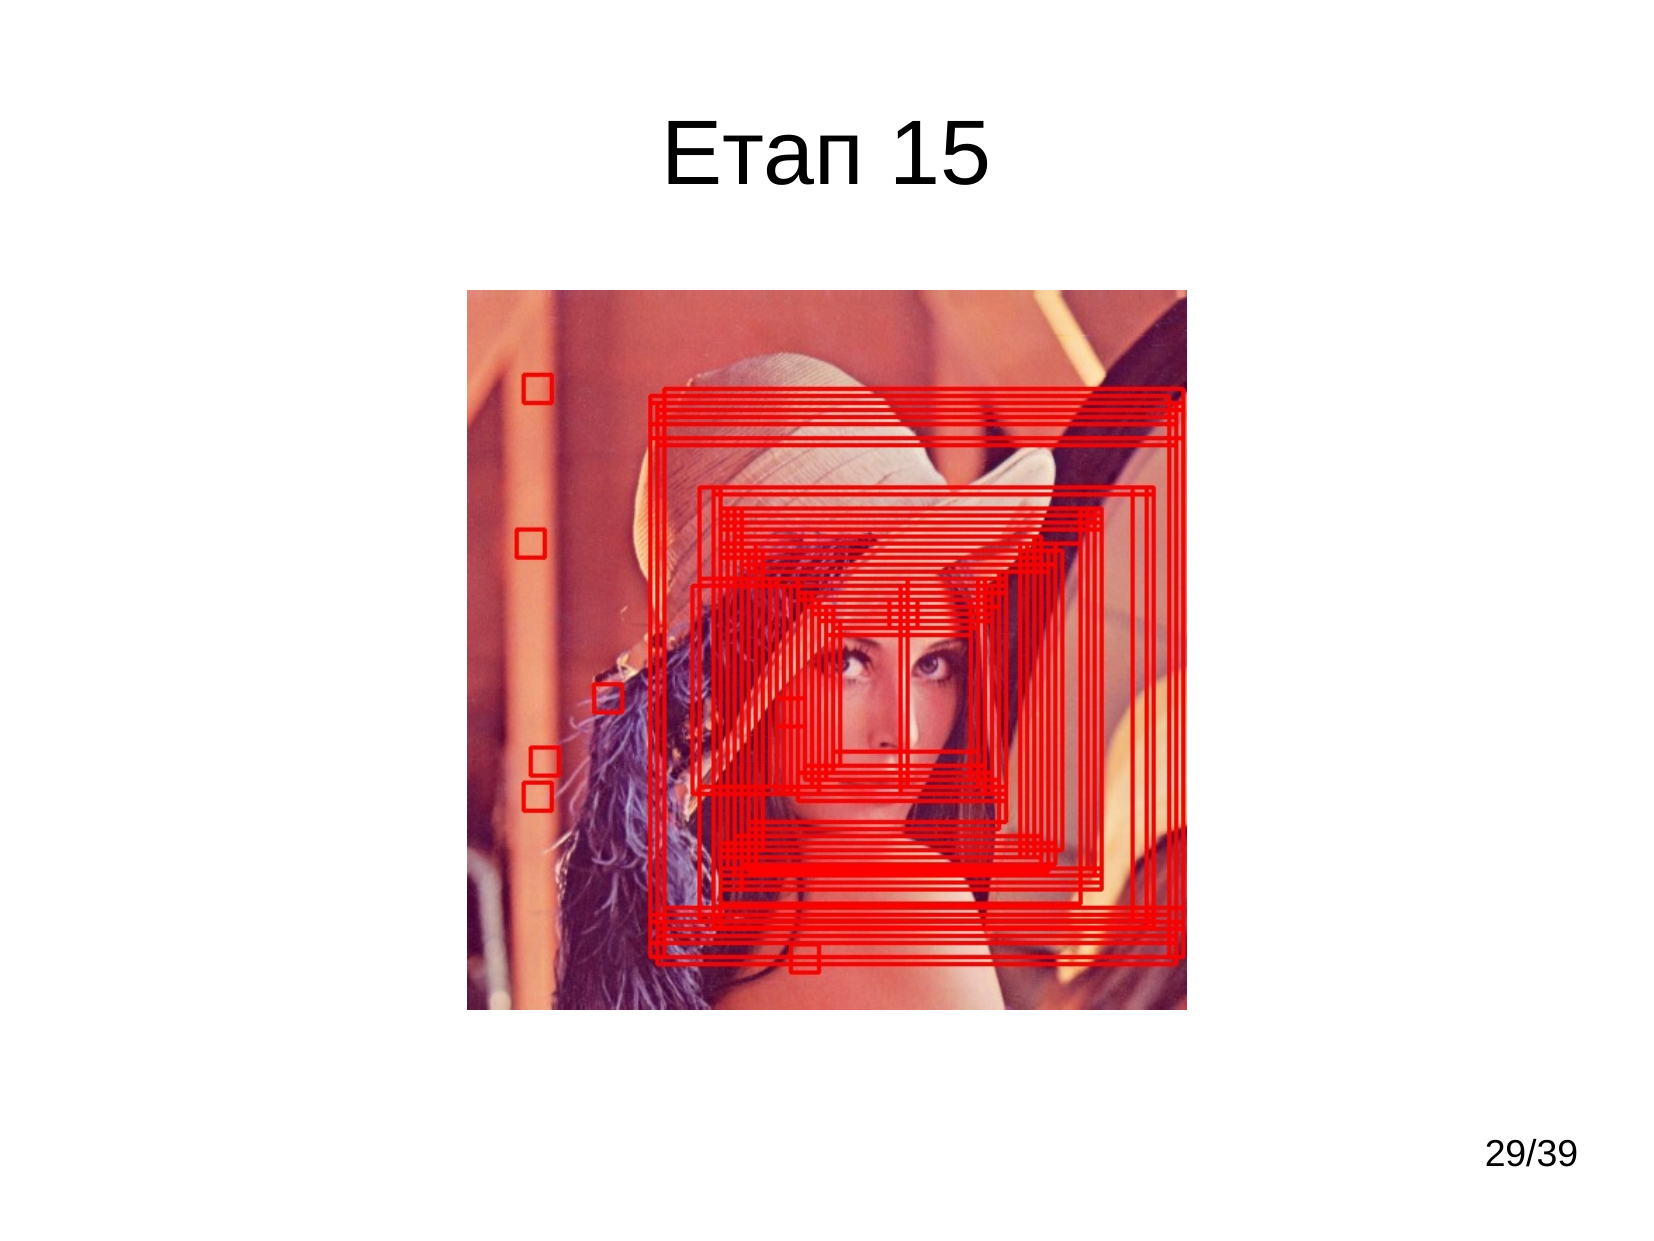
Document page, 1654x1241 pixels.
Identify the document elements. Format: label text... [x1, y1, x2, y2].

title Етап 15 [82, 49, 1571, 257]
picture [467, 290, 1187, 1010]
text_box 29/39 [1470, 1125, 1606, 1182]
